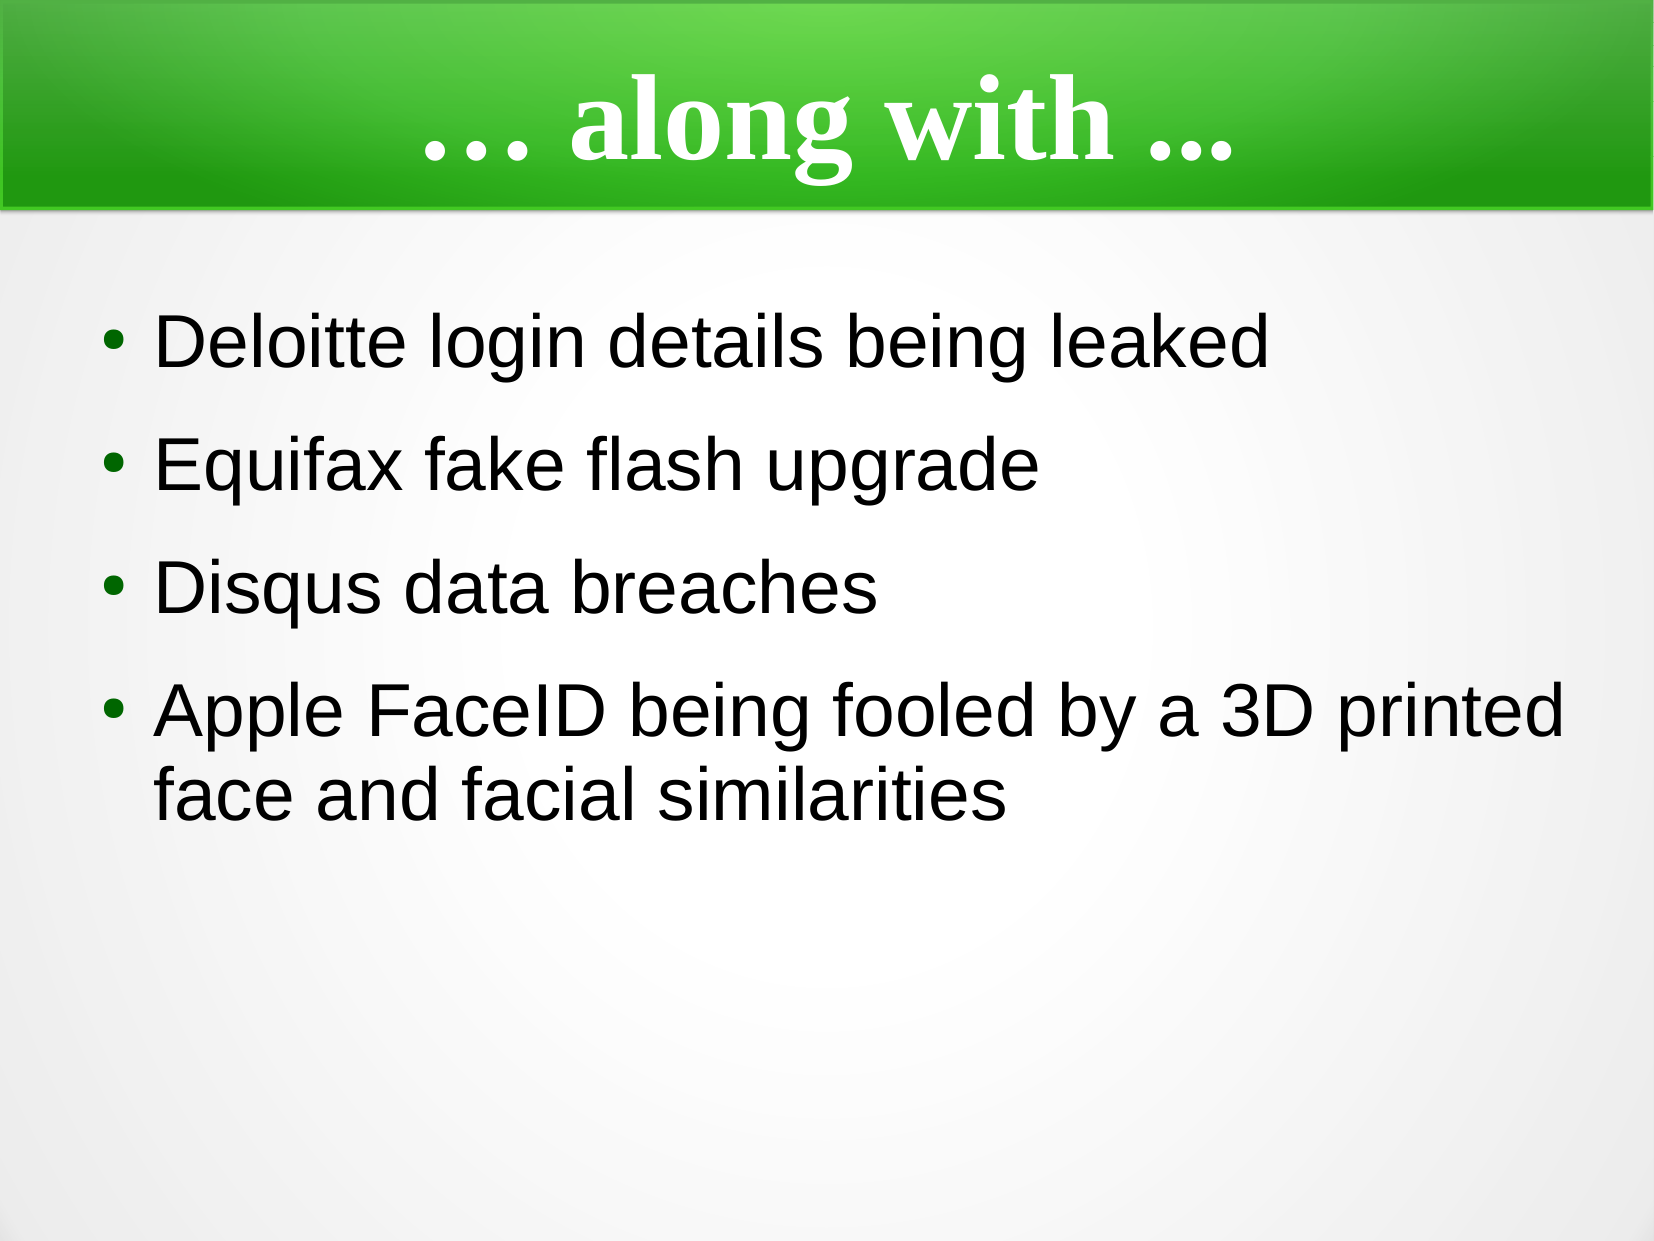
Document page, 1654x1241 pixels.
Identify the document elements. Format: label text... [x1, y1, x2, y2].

title … along with ... [82, 28, 1571, 208]
list Deloitte login details being leaked Equifax fake flash upgrade Disqus data breaches Apple FaceID being fooled by a 3D printed face and facial similarities [82, 299, 1571, 1019]
